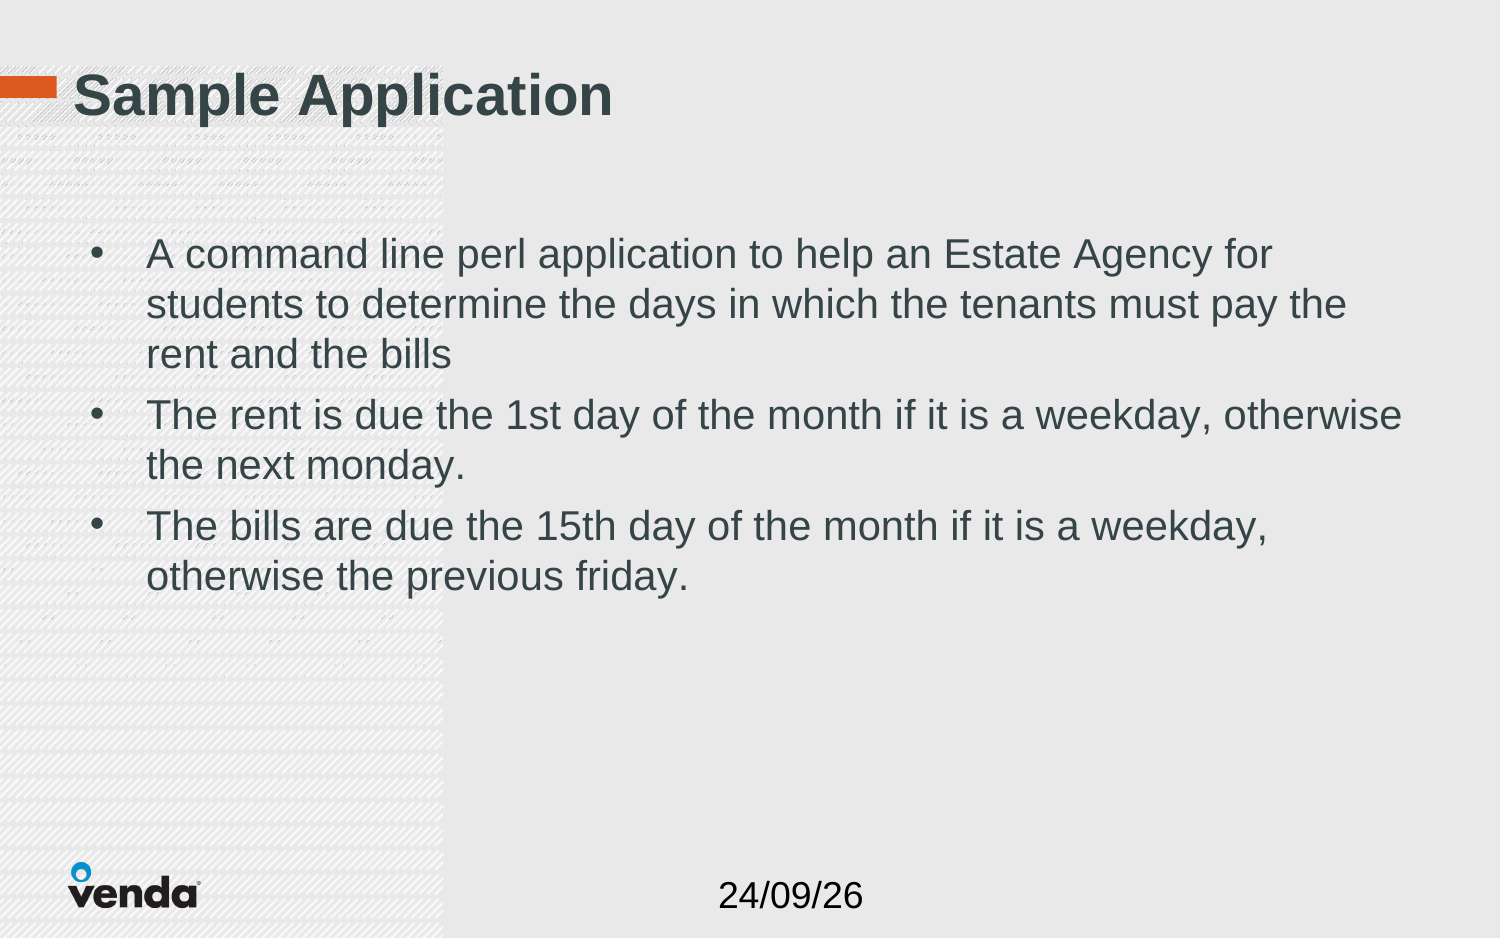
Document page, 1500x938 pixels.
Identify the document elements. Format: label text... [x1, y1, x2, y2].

picture [0, 66, 443, 938]
title Sample Application [59, 65, 1410, 235]
list A command line perl application to help an Estate Agency for students to determine the days in which the tenants must pay the rent and the bills The rent is due the 1st day of the month if it is a weekday, otherwise the next monday. The bills are due the 15th day of the month if it is a weekday, otherwise the previous friday. [75, 219, 1425, 839]
